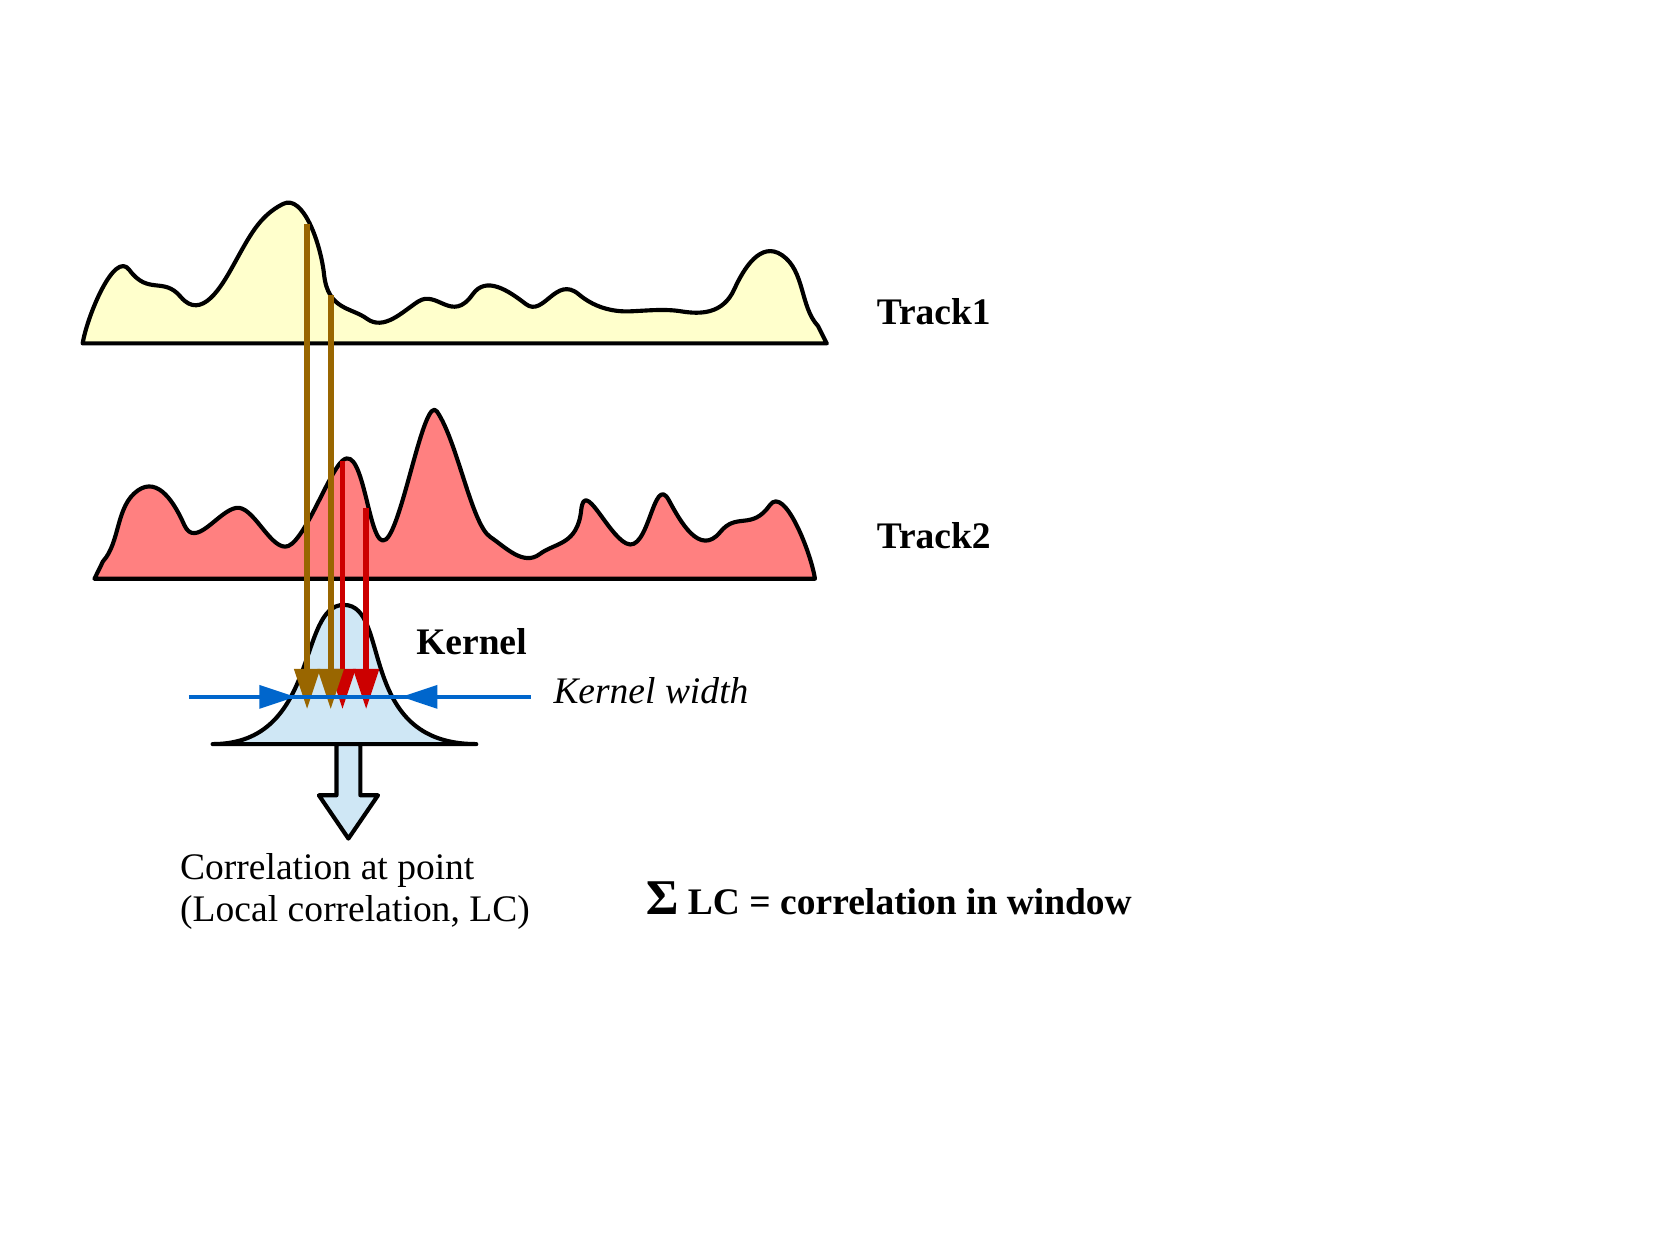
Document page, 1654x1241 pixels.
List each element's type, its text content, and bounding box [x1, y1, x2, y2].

text_box Correlation at point (Local correlation, LC) [165, 838, 546, 939]
text_box [312, 676, 325, 695]
text_box [212, 699, 477, 838]
text_box [94, 486, 304, 579]
text_box [334, 463, 340, 579]
text_box Track2 [862, 507, 1006, 566]
text_box Kernel [401, 614, 542, 672]
text_box [345, 605, 363, 668]
text_box [334, 605, 340, 668]
text_box [369, 409, 815, 579]
text_box [334, 251, 827, 344]
text_box Kernel width [538, 662, 764, 720]
text_box [310, 483, 328, 579]
text_box [369, 629, 392, 695]
text_box [82, 202, 331, 344]
text_box [342, 458, 369, 579]
text_box [310, 612, 328, 668]
text_box [291, 682, 302, 695]
text_box Σ LC = correlation in window [631, 862, 1158, 934]
text_box [348, 676, 361, 695]
text_box Track1 [862, 283, 1006, 341]
